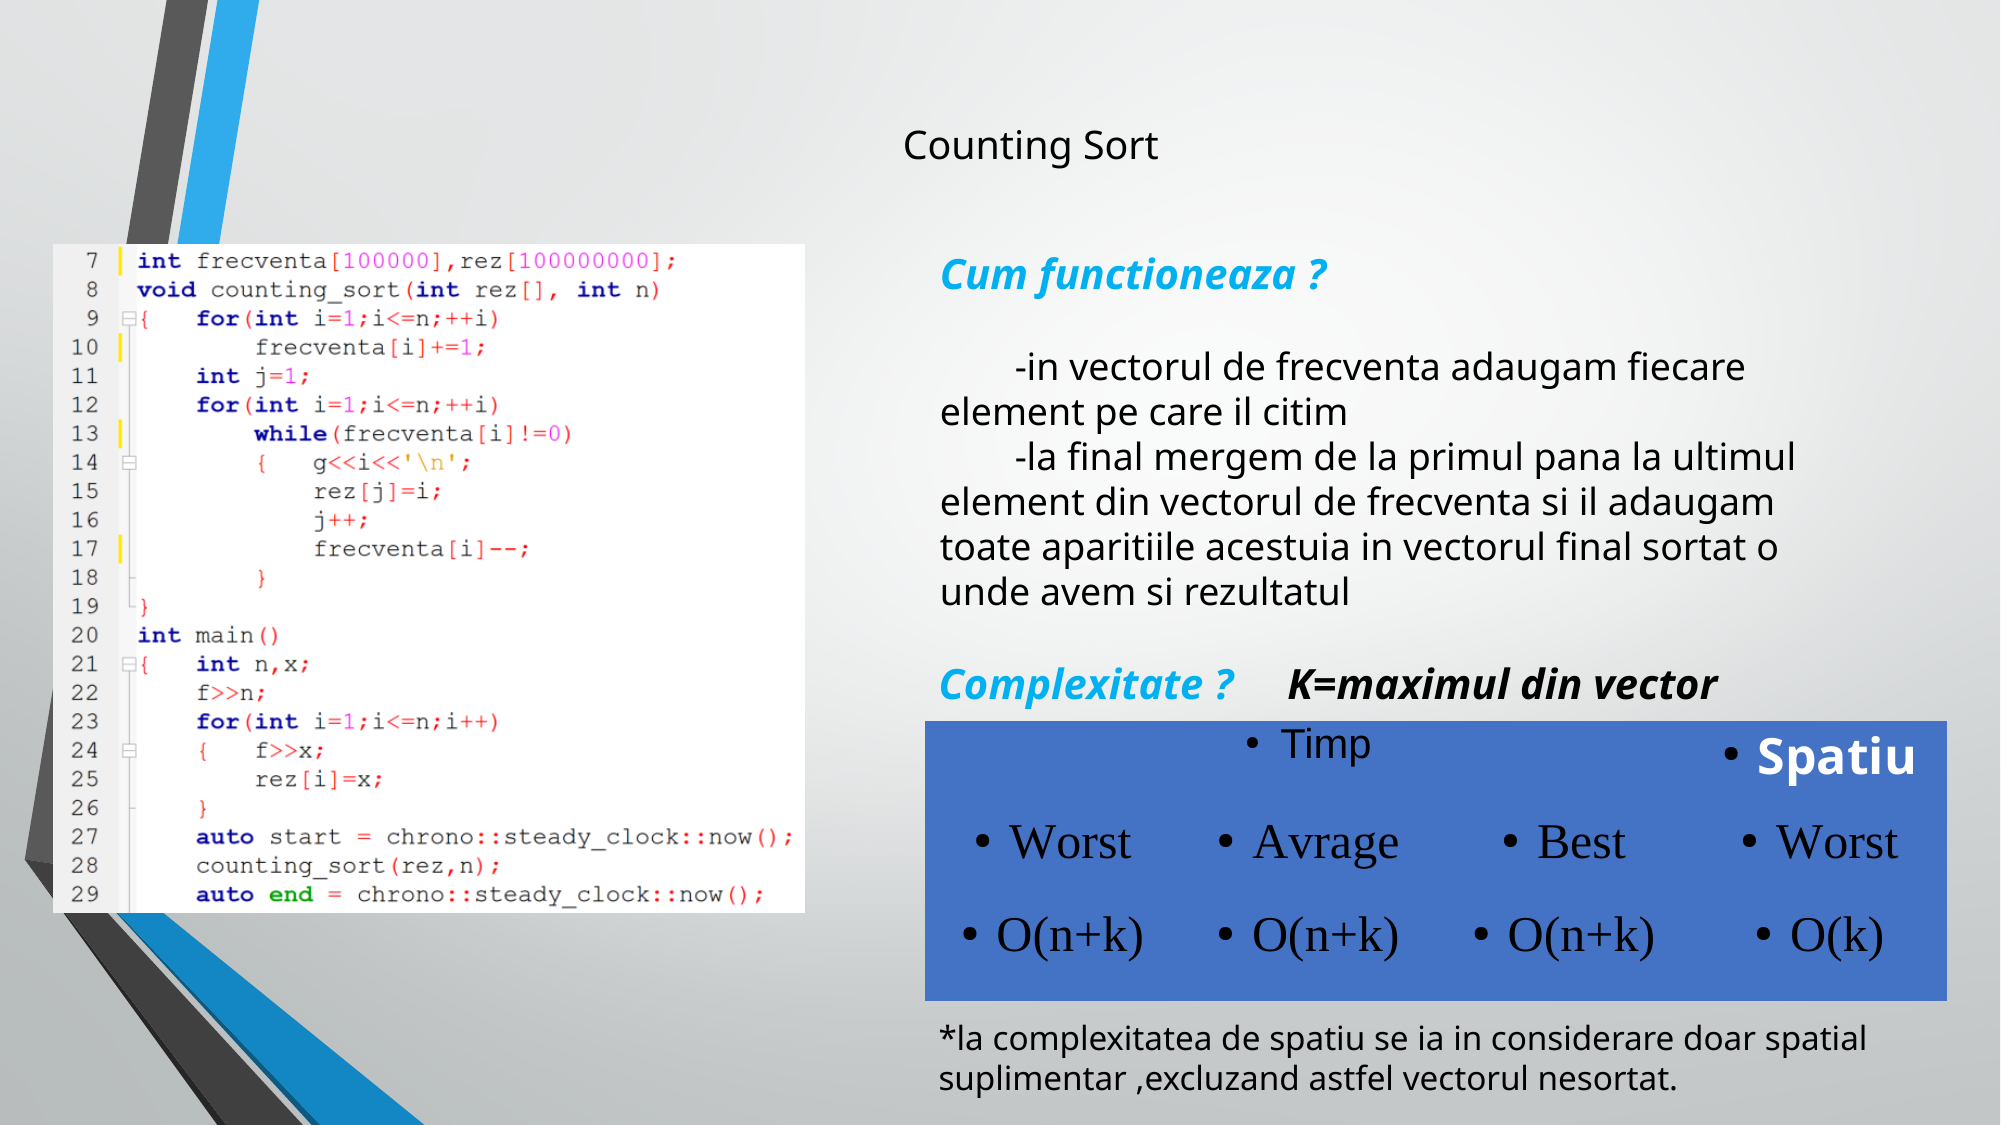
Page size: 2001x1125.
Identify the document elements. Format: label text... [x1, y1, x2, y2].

text_box Complexitate ? K=maximul din vector *la complexitatea de spatiu se ia in considerare doar spatial suplimentar ,excluzand astfel vectorul nesortat. [923, 650, 1947, 1110]
table_cell O(k) [1692, 907, 1947, 1001]
text_box Cum functioneaza ? -in vectorul de frecventa adaugam fiecare element pe care il citim -la final mergem de la primul pana la ultimul element din vectorul de frecventa si il adaugam toate aparitiile acestuia in vectorul final sortat o unde avem si rezultatul [924, 240, 1866, 579]
table_cell Avrage [1180, 814, 1436, 907]
picture [53, 245, 805, 913]
title Counting Sort [243, 112, 1819, 175]
table_cell Best [1436, 814, 1692, 907]
table_cell Worst [925, 814, 1180, 907]
table_header Timp [925, 721, 1692, 814]
table_cell O(n+k) [1436, 907, 1692, 1001]
table_cell O(n+k) [1180, 907, 1436, 1001]
table_cell O(n+k) [925, 907, 1180, 1001]
table_cell Worst [1692, 814, 1947, 907]
table_header Spatiu [1692, 721, 1947, 814]
